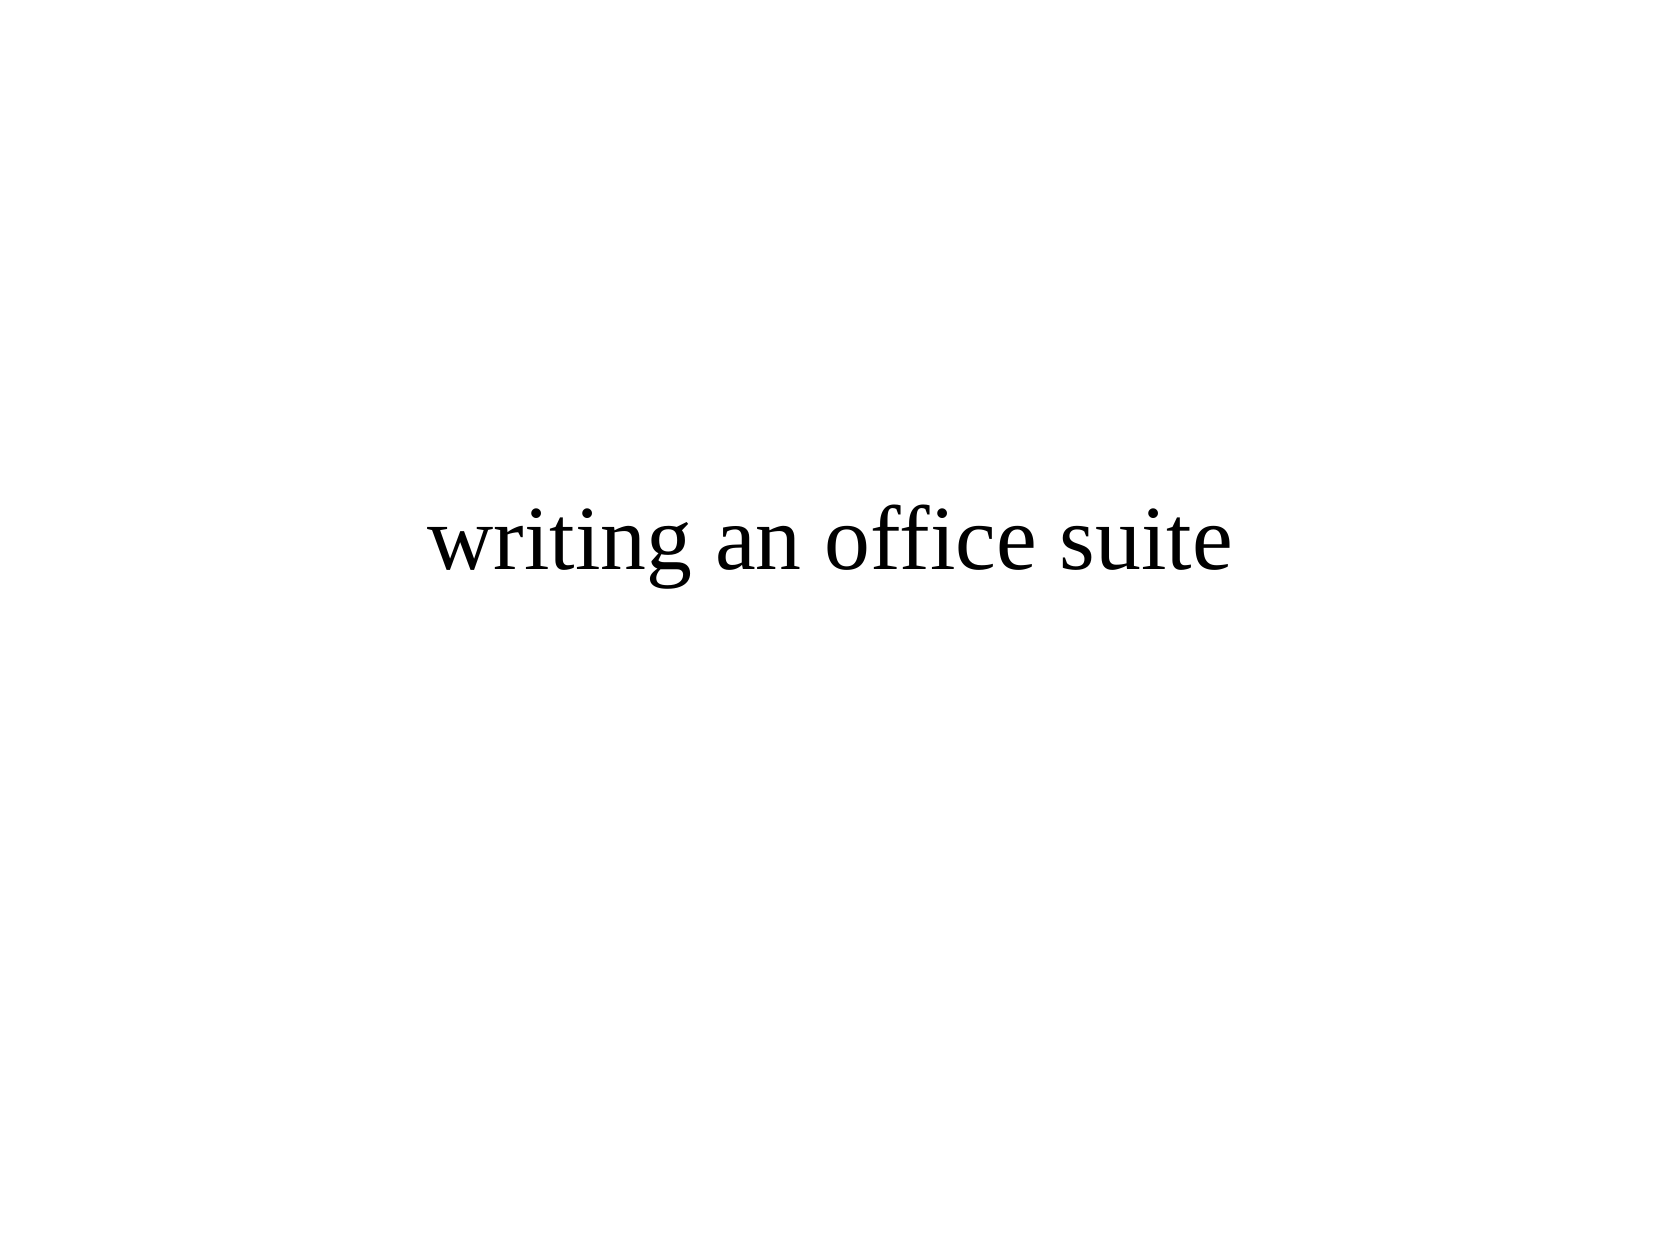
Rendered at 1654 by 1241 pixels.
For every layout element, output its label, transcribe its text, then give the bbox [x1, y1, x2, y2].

title writing an office suite [86, 435, 1576, 643]
